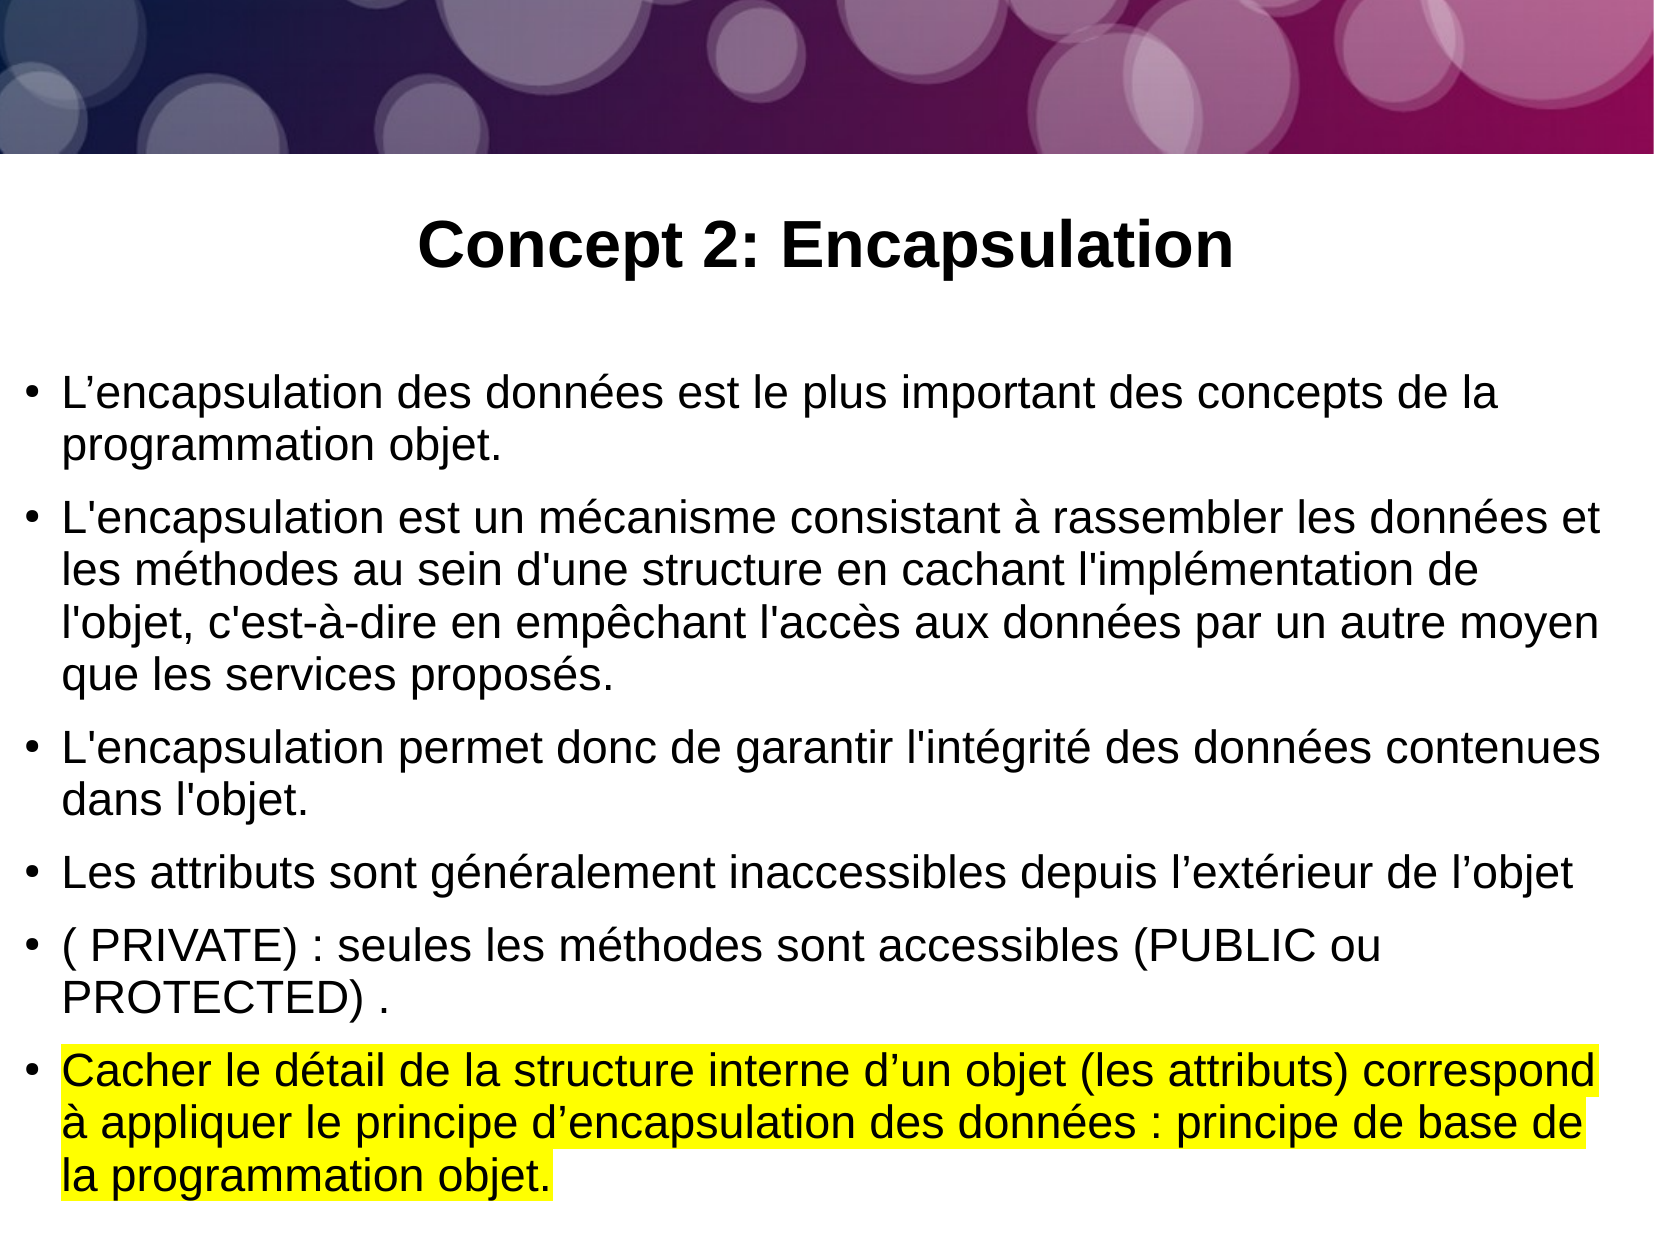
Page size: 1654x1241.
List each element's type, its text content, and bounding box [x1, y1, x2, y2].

title Concept 2: Encapsulation [82, 159, 1571, 331]
list L’encapsulation des données est le plus important des concepts de la programmation objet. L'encapsulation est un mécanisme consistant à rassembler les données et les méthodes au sein d'une structure en cachant l'implémentation de l'objet, c'est-à-dire en empêchant l'accès aux données par un autre moyen que les services proposés. L'encapsulation permet donc de garantir l'intégrité des données contenues dans l'objet. Les attributs sont généralement inaccessibles depuis l’extérieur de l’objet ( PRIVATE) : seules les méthodes sont accessibles (PUBLIC ou PROTECTED) . Cacher le détail de la structure interne d’un objet (les attributs) correspond à appliquer le principe d’encapsulation des données : principe de base de la programmation objet. [11, 366, 1619, 1205]
picture [0, 0, 1654, 154]
